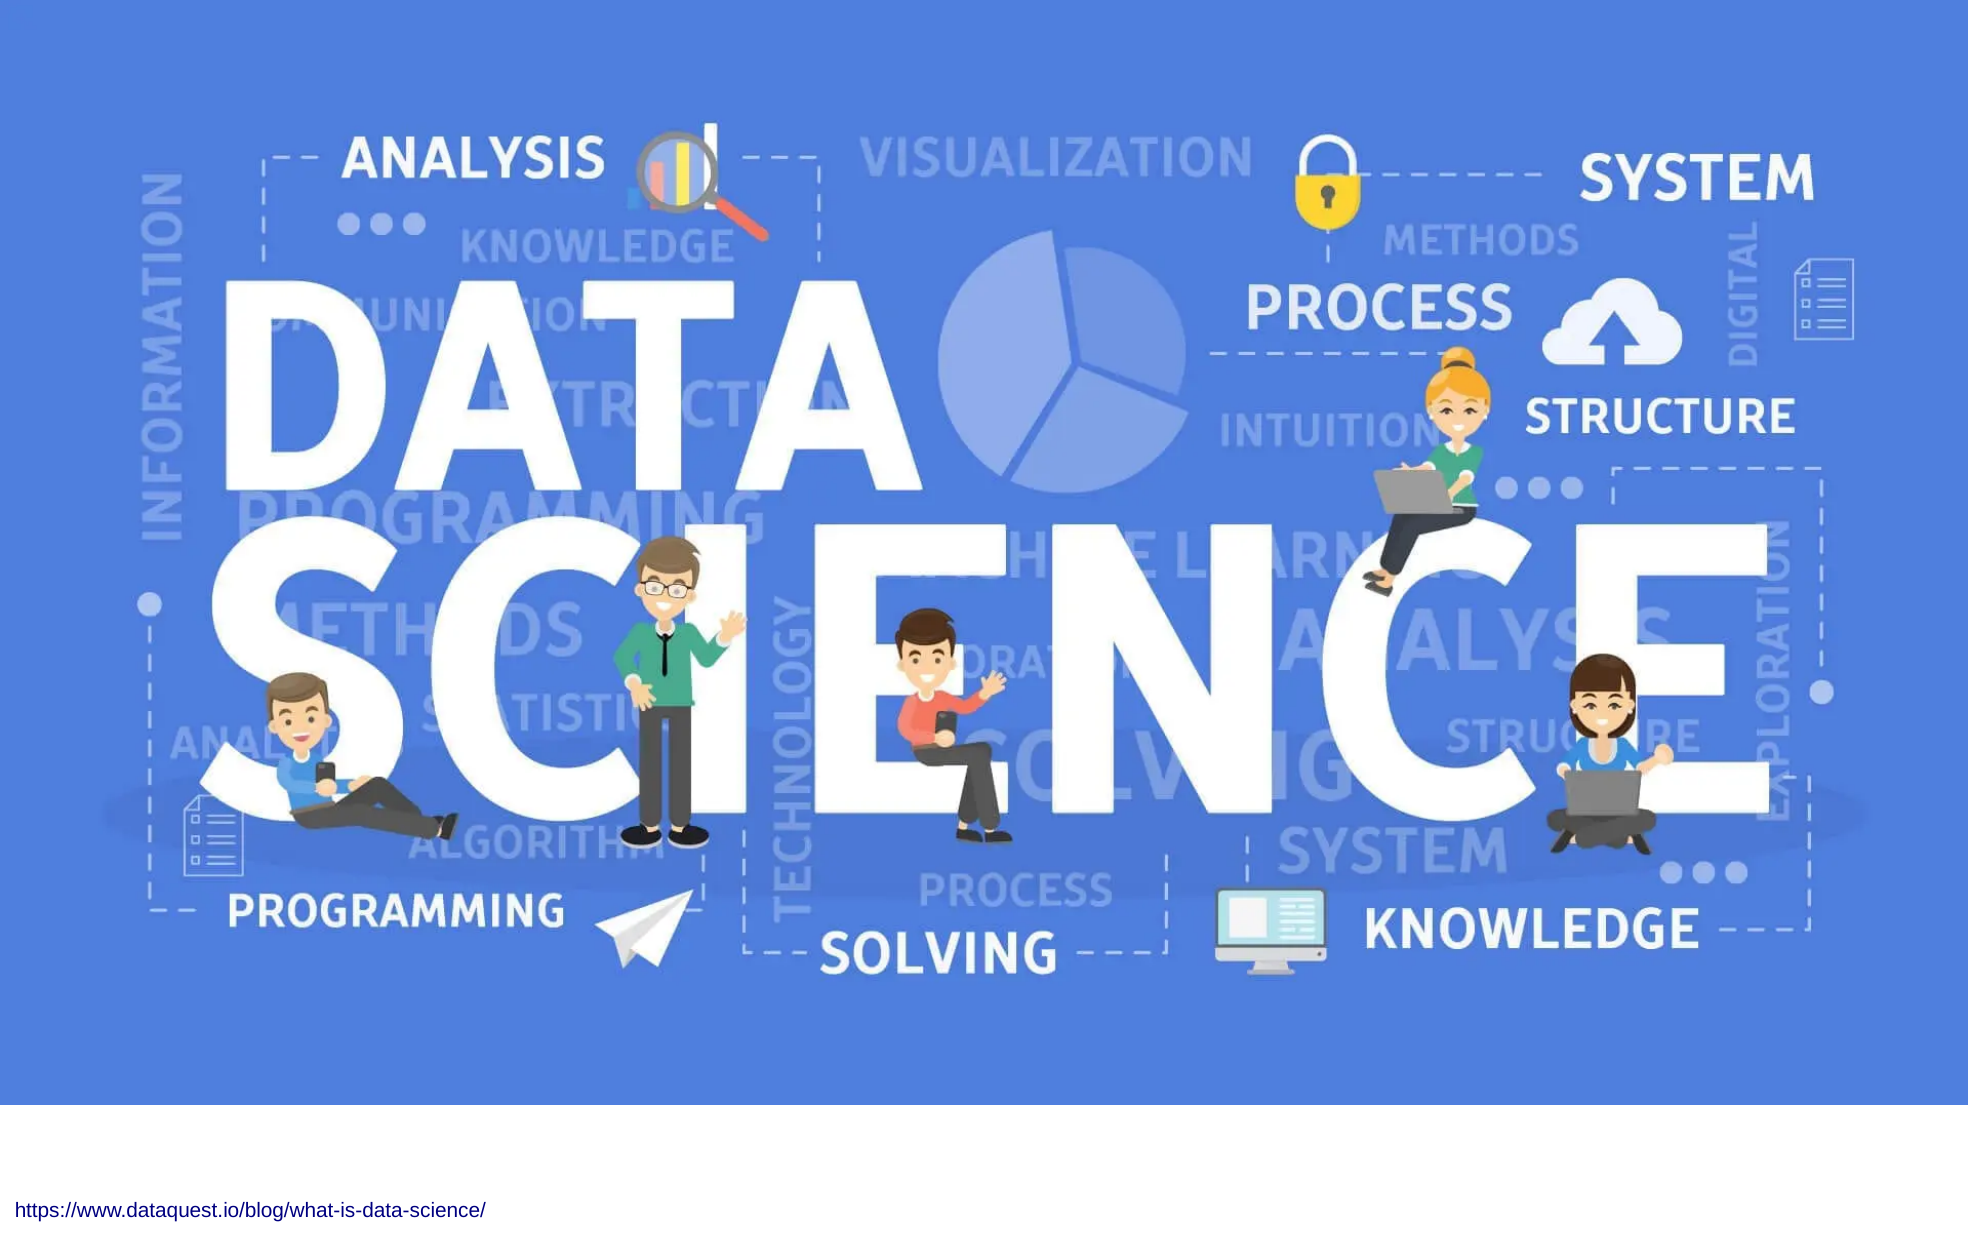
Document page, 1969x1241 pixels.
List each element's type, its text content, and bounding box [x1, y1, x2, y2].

text_box https://www.dataquest.io/blog/what-is-data-science/ [0, 1191, 501, 1231]
picture [0, 0, 1968, 1105]
